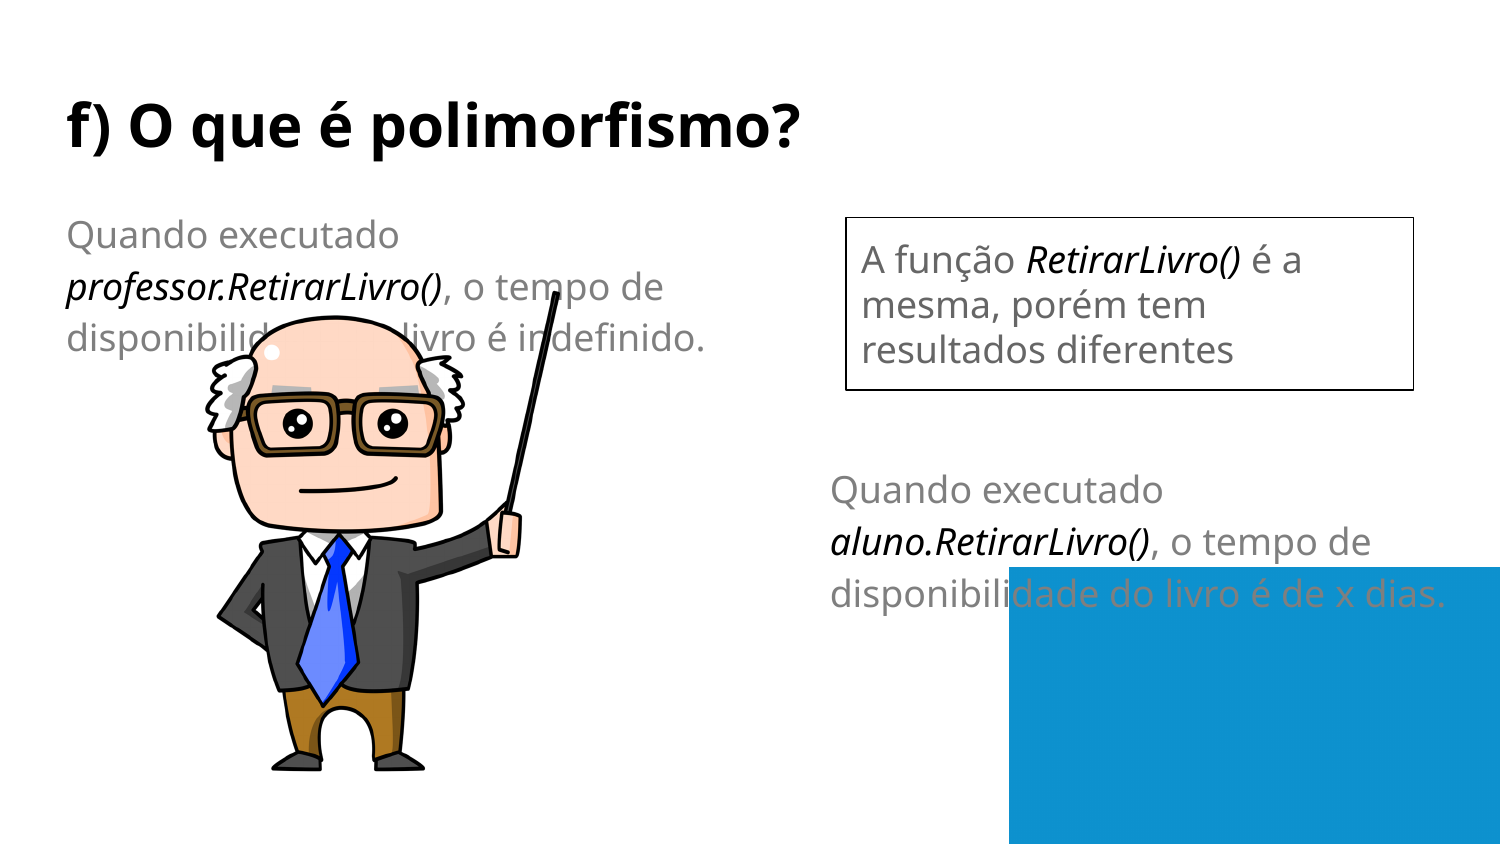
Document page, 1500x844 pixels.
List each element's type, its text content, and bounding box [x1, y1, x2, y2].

title f) O que é polimorfismo? [51, 72, 1449, 176]
list Quando executado aluno.RetirarLivro(), o tempo de disponibilidade do livro é de x dias. [814, 444, 1469, 730]
picture [197, 270, 586, 789]
list Quando executado professor.RetirarLivro(), o tempo de disponibilidade do livro é indefinido. [51, 189, 750, 750]
text_box A função RetirarLivro() é a mesma, porém tem resultados diferentes [846, 217, 1414, 391]
